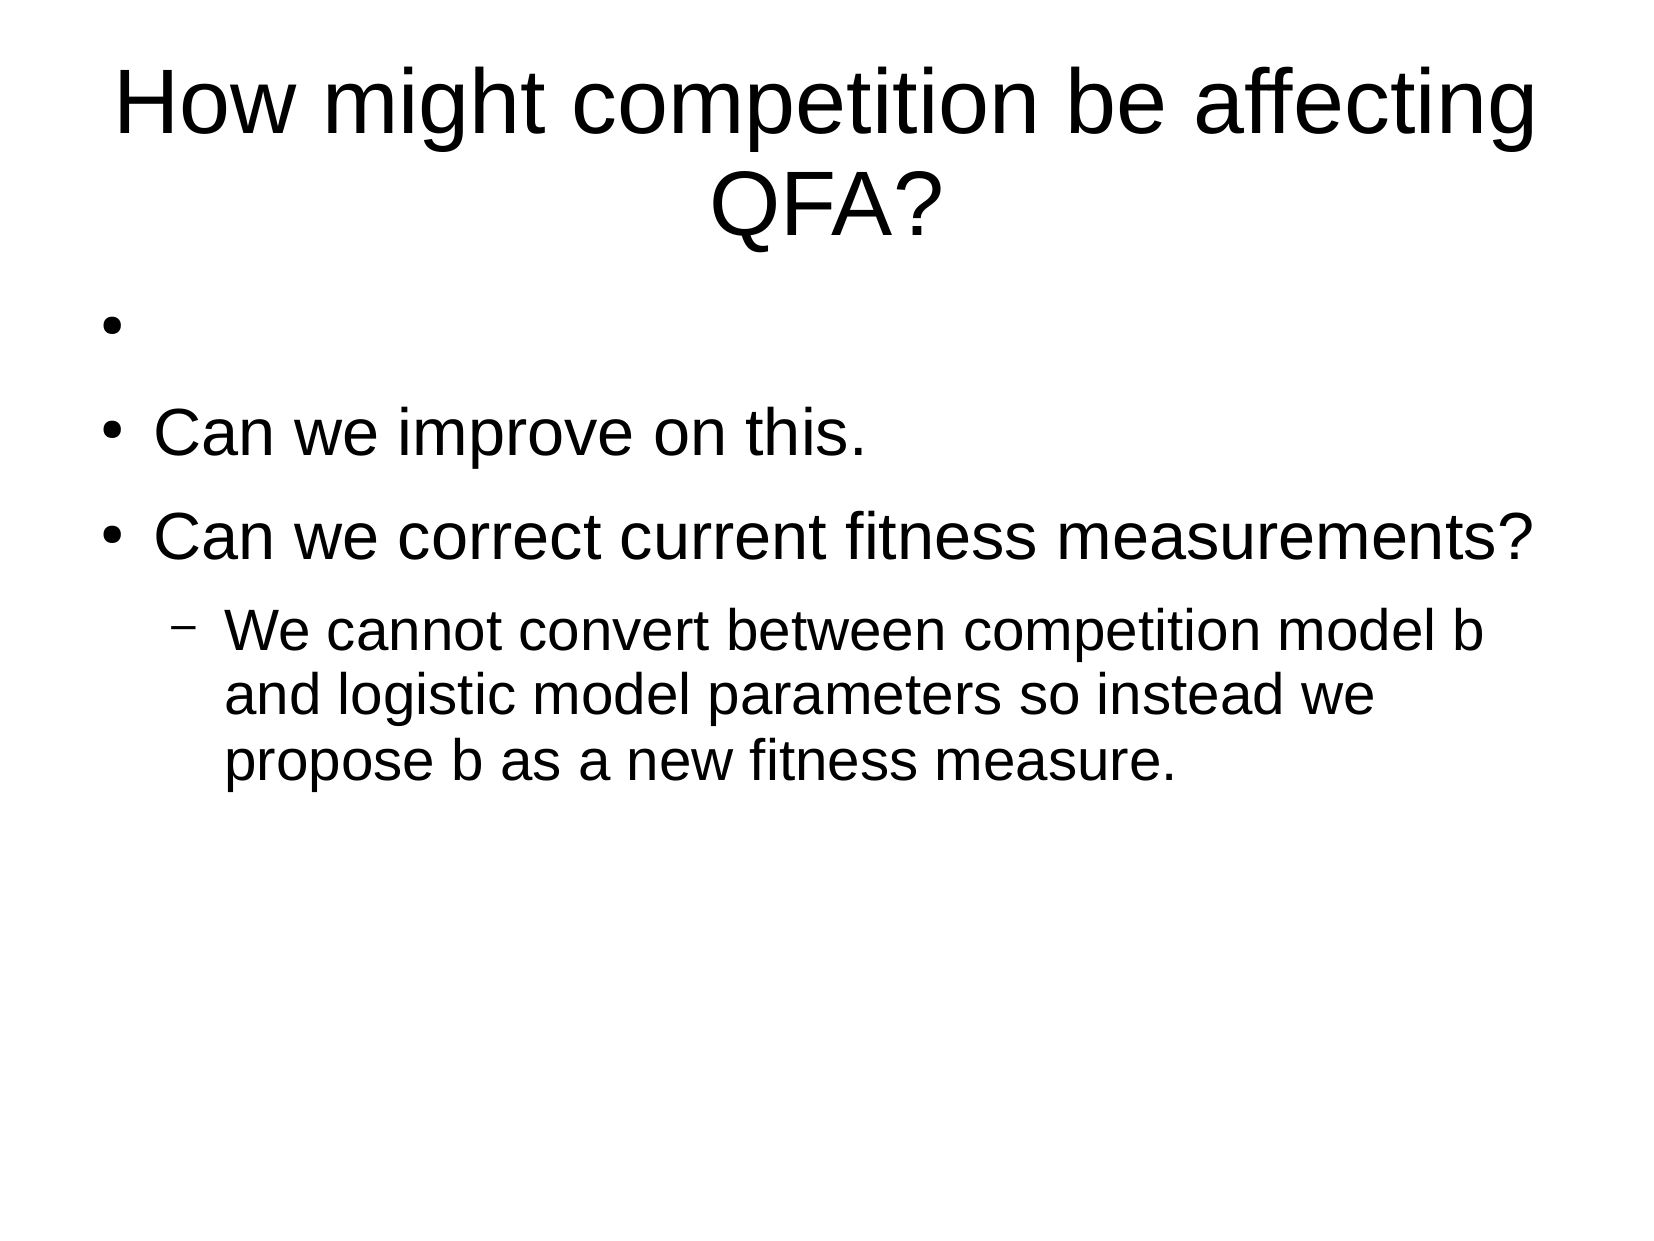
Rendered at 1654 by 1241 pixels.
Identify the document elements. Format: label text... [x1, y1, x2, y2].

title How might competition be affecting QFA? [82, 49, 1571, 257]
list Can we improve on this. Can we correct current fitness measurements? We cannot convert between competition model b and logistic model parameters so instead we propose b as a new fitness measure. [82, 290, 1571, 1010]
